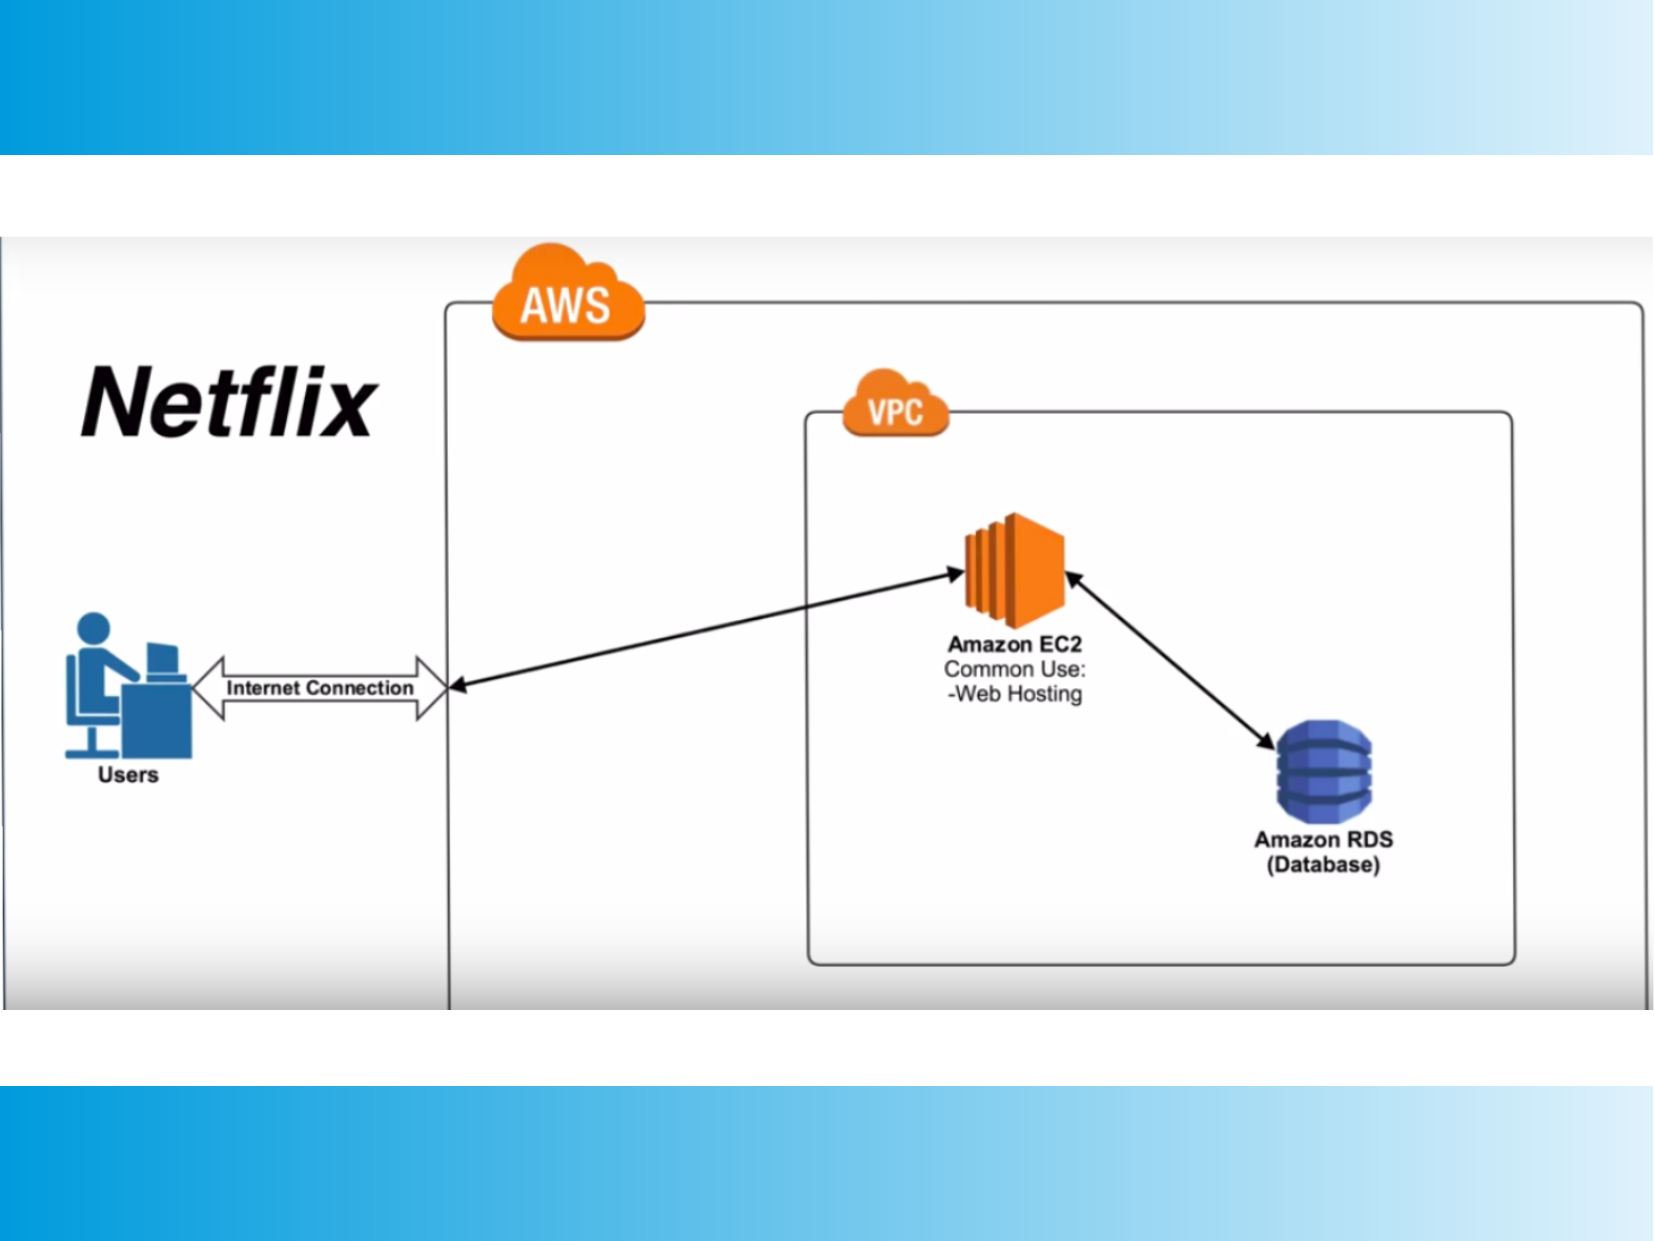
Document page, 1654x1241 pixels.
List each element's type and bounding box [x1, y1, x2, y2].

picture [0, 236, 1654, 1010]
